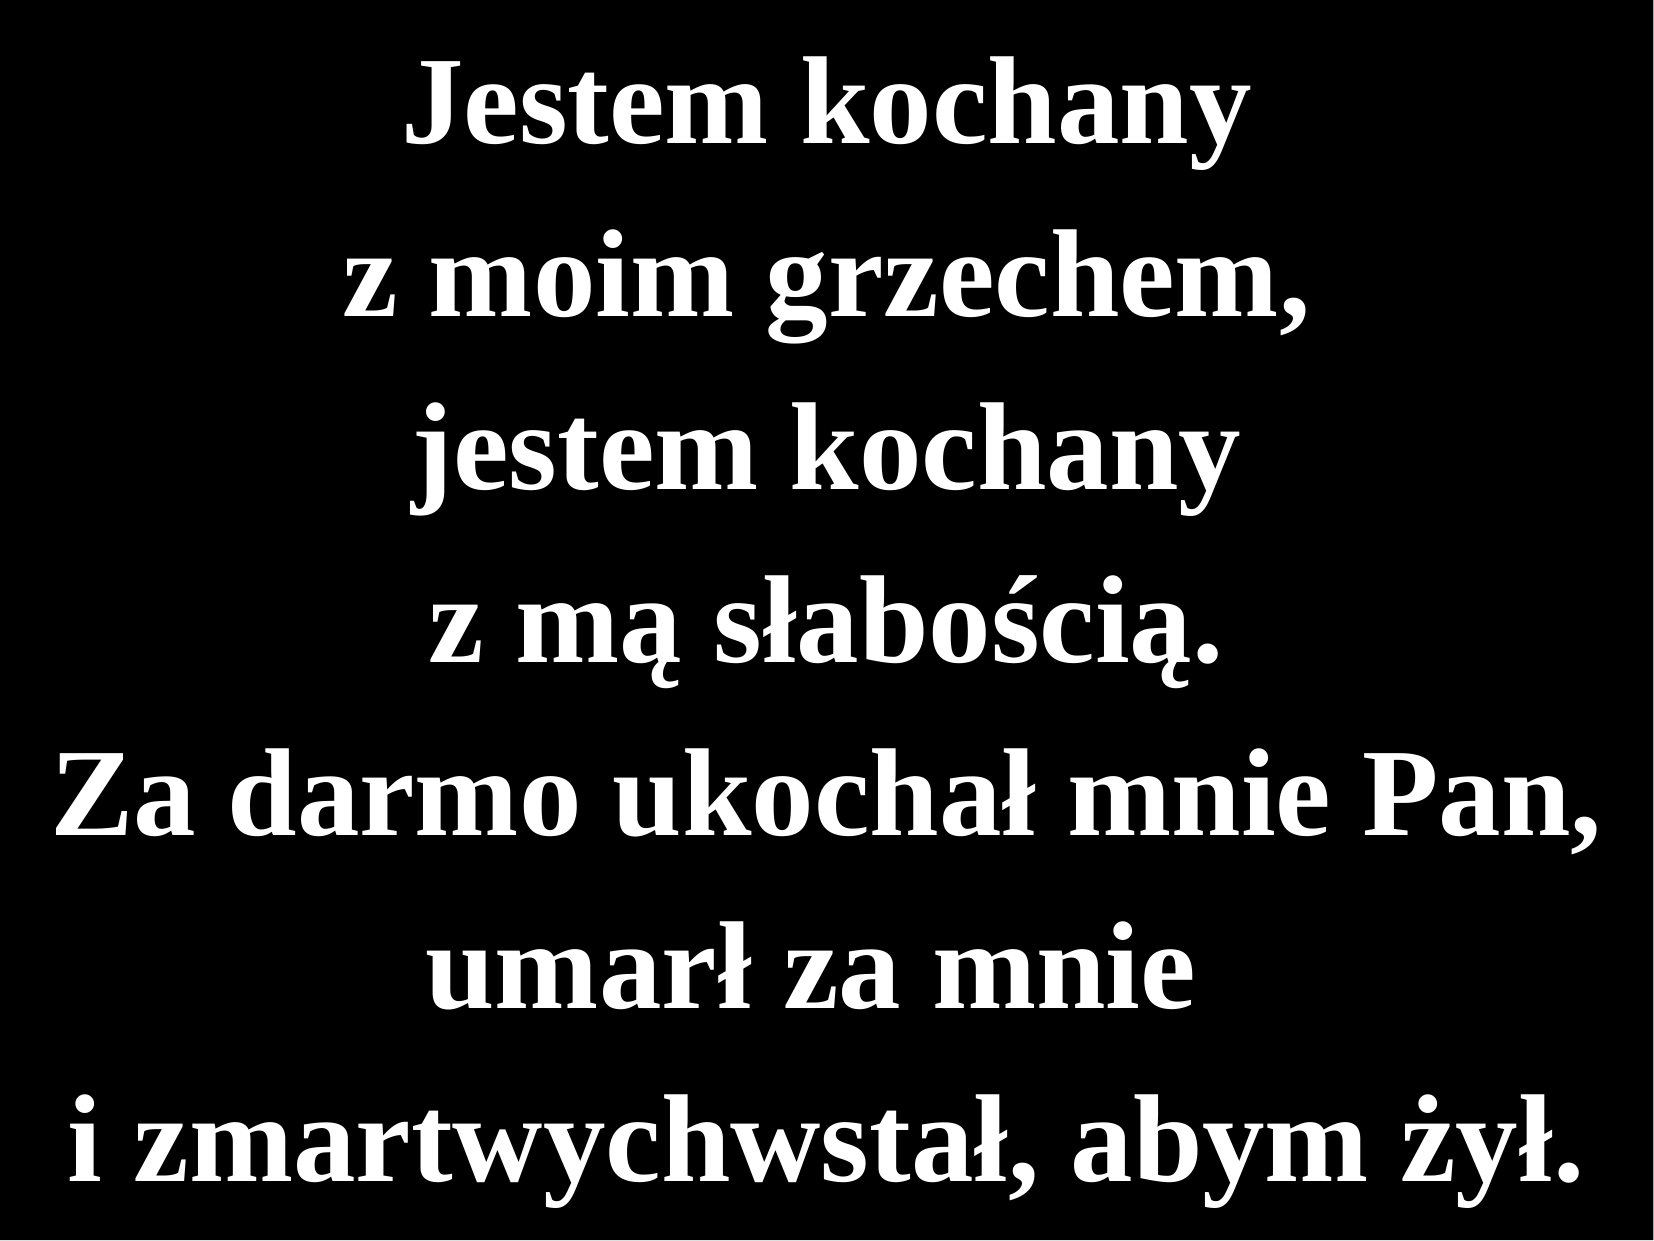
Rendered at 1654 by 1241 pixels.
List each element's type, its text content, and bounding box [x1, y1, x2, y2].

title Jestem kochany ppp z moim grzechem, ppp jestem kochany ppp z mą słabością. ppp Za darmo ukochał mnie Pan, ppp umarł za mnie ppp i zmartwychwstał, abym żył. [0, 0, 1654, 1241]
